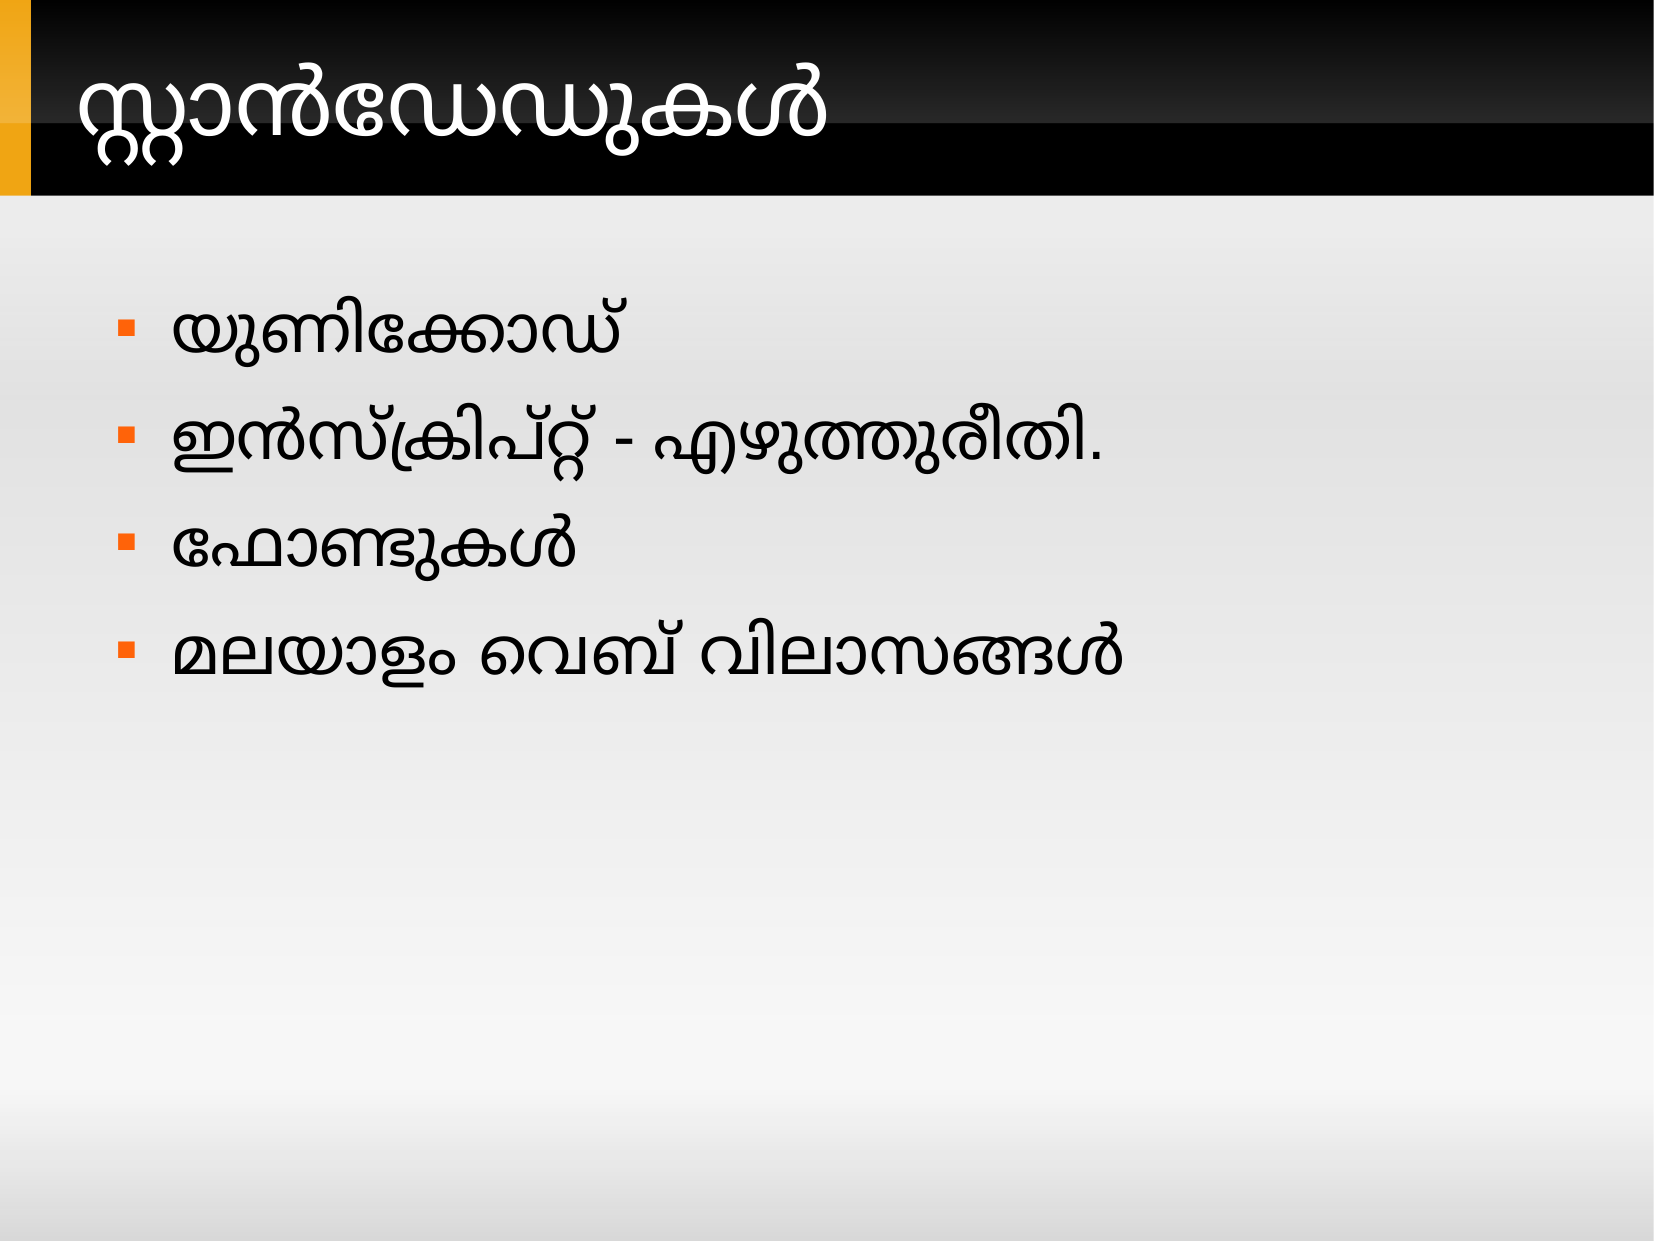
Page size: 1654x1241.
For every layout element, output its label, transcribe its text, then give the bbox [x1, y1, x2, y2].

picture [0, 0, 1654, 1241]
list യുണിക്കോഡ് ഇന്‍സ്ക്രിപ്റ്റ് - എഴുത്തുരീതി. ഫോണ്ടുകള്‍ മലയാളം വെബ് വിലാസങ്ങള്‍ [82, 290, 1571, 1109]
title സ്റ്റാന്‍ഡേഡുകള്‍ [76, 0, 1565, 208]
